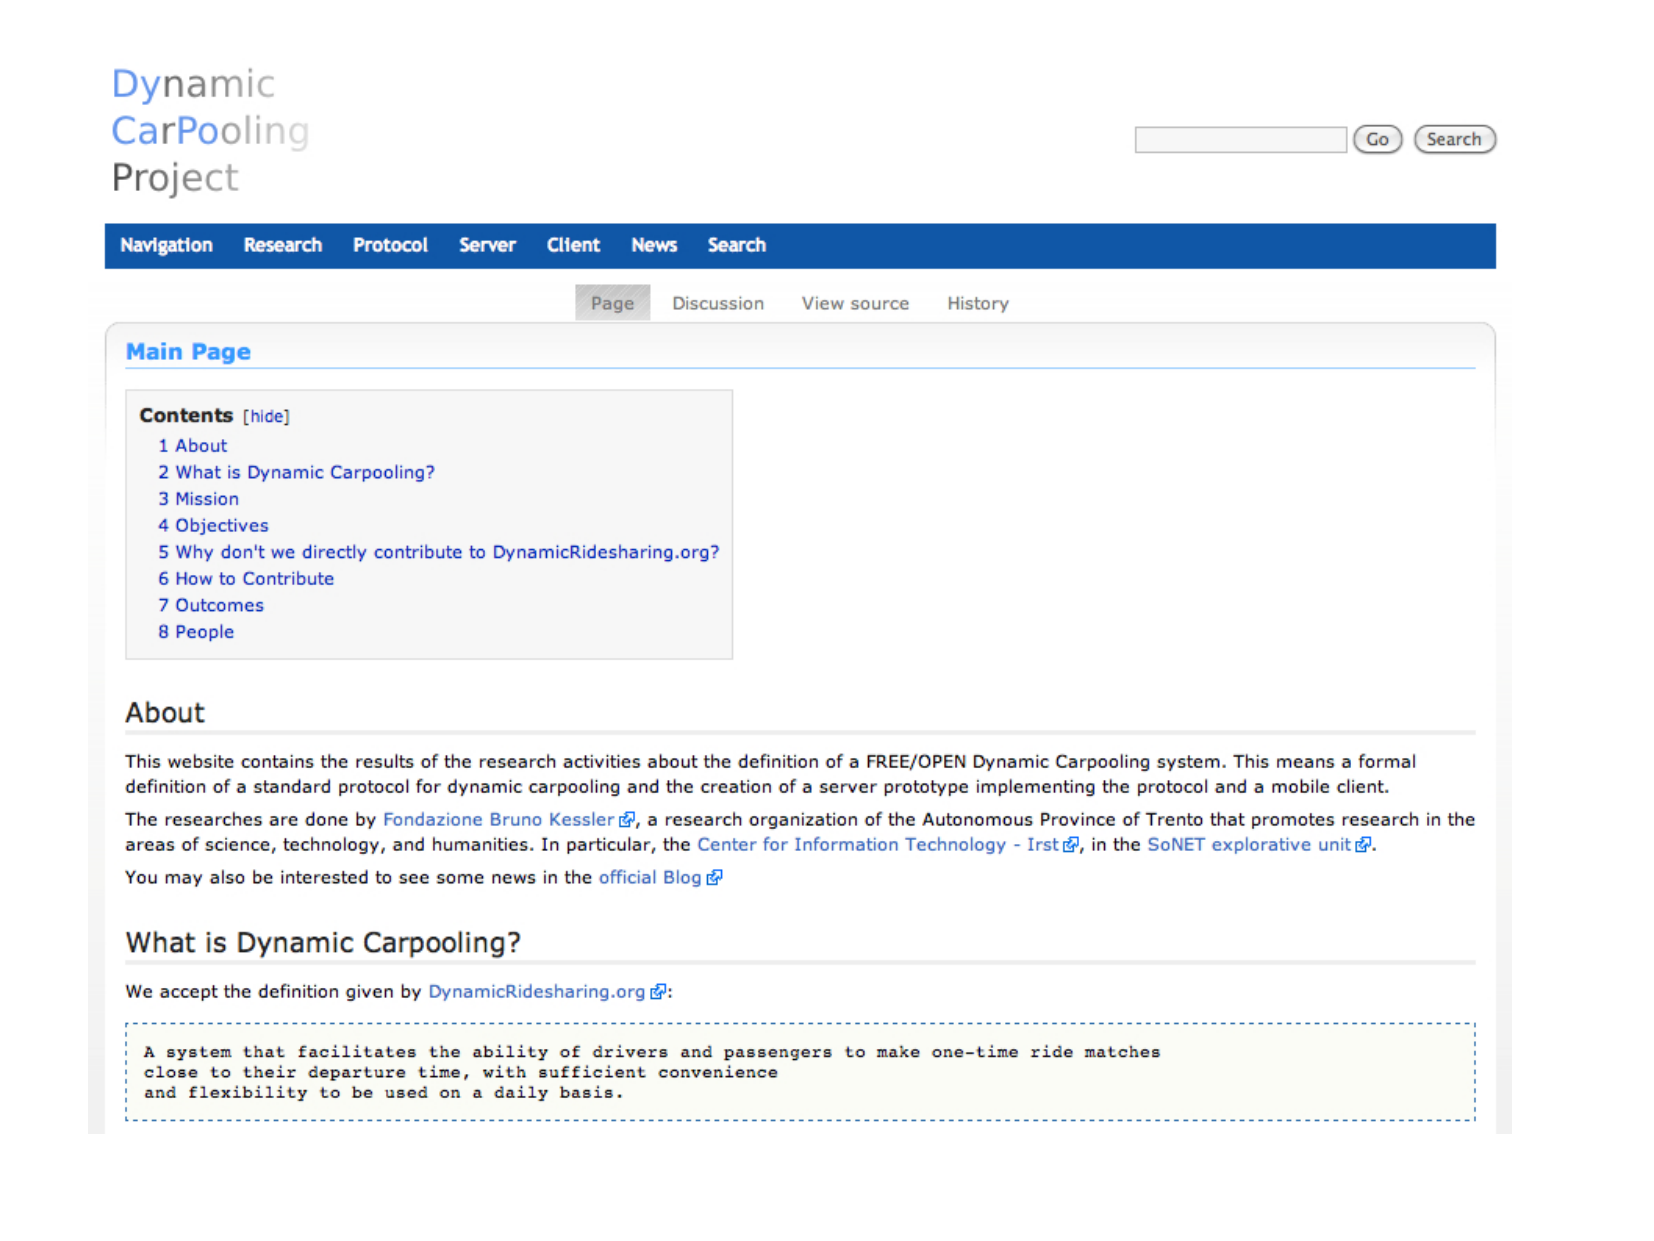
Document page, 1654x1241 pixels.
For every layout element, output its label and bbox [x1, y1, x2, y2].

picture [88, 58, 1512, 1134]
